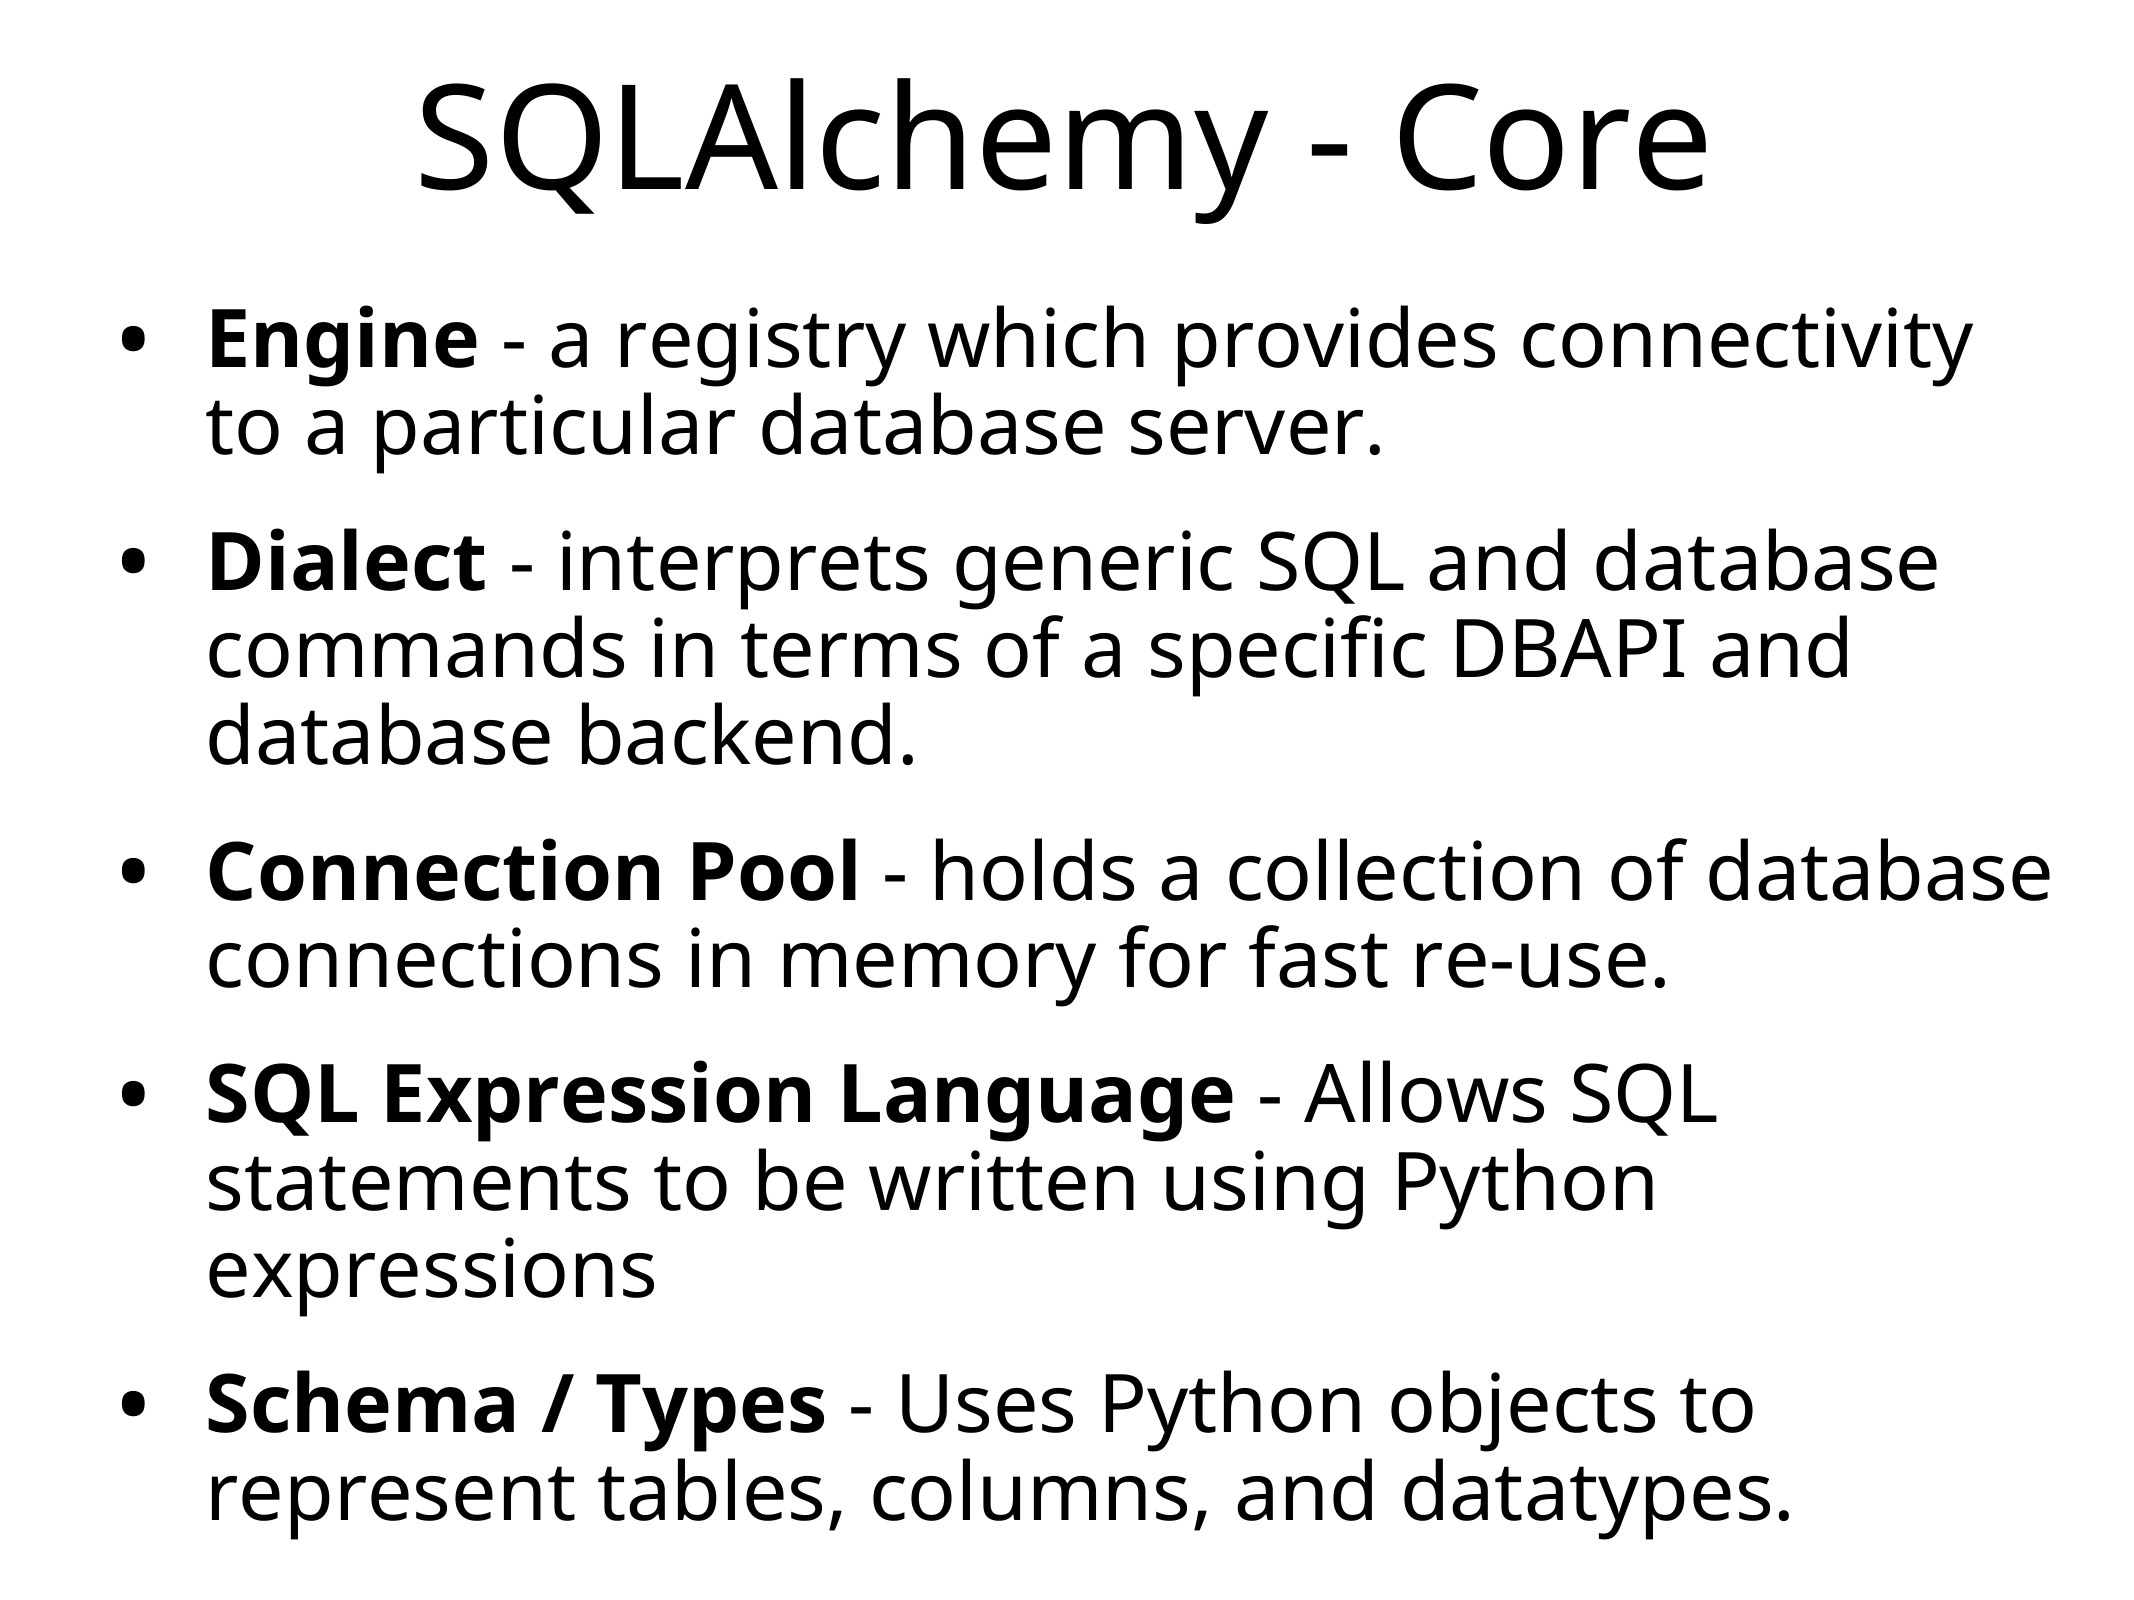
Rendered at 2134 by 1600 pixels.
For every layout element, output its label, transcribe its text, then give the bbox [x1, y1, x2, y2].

title SQLAlchemy - Core [60, 41, 2069, 244]
list Engine - a registry which provides connectivity to a particular database server. Dialect - interprets generic SQL and database commands in terms of a specific DBAPI and database backend. Connection Pool - holds a collection of database connections in memory for fast re-use. SQL Expression Language - Allows SQL statements to be written using Python expressions Schema / Types - Uses Python objects to represent tables, columns, and datatypes. [56, 281, 2065, 1555]
